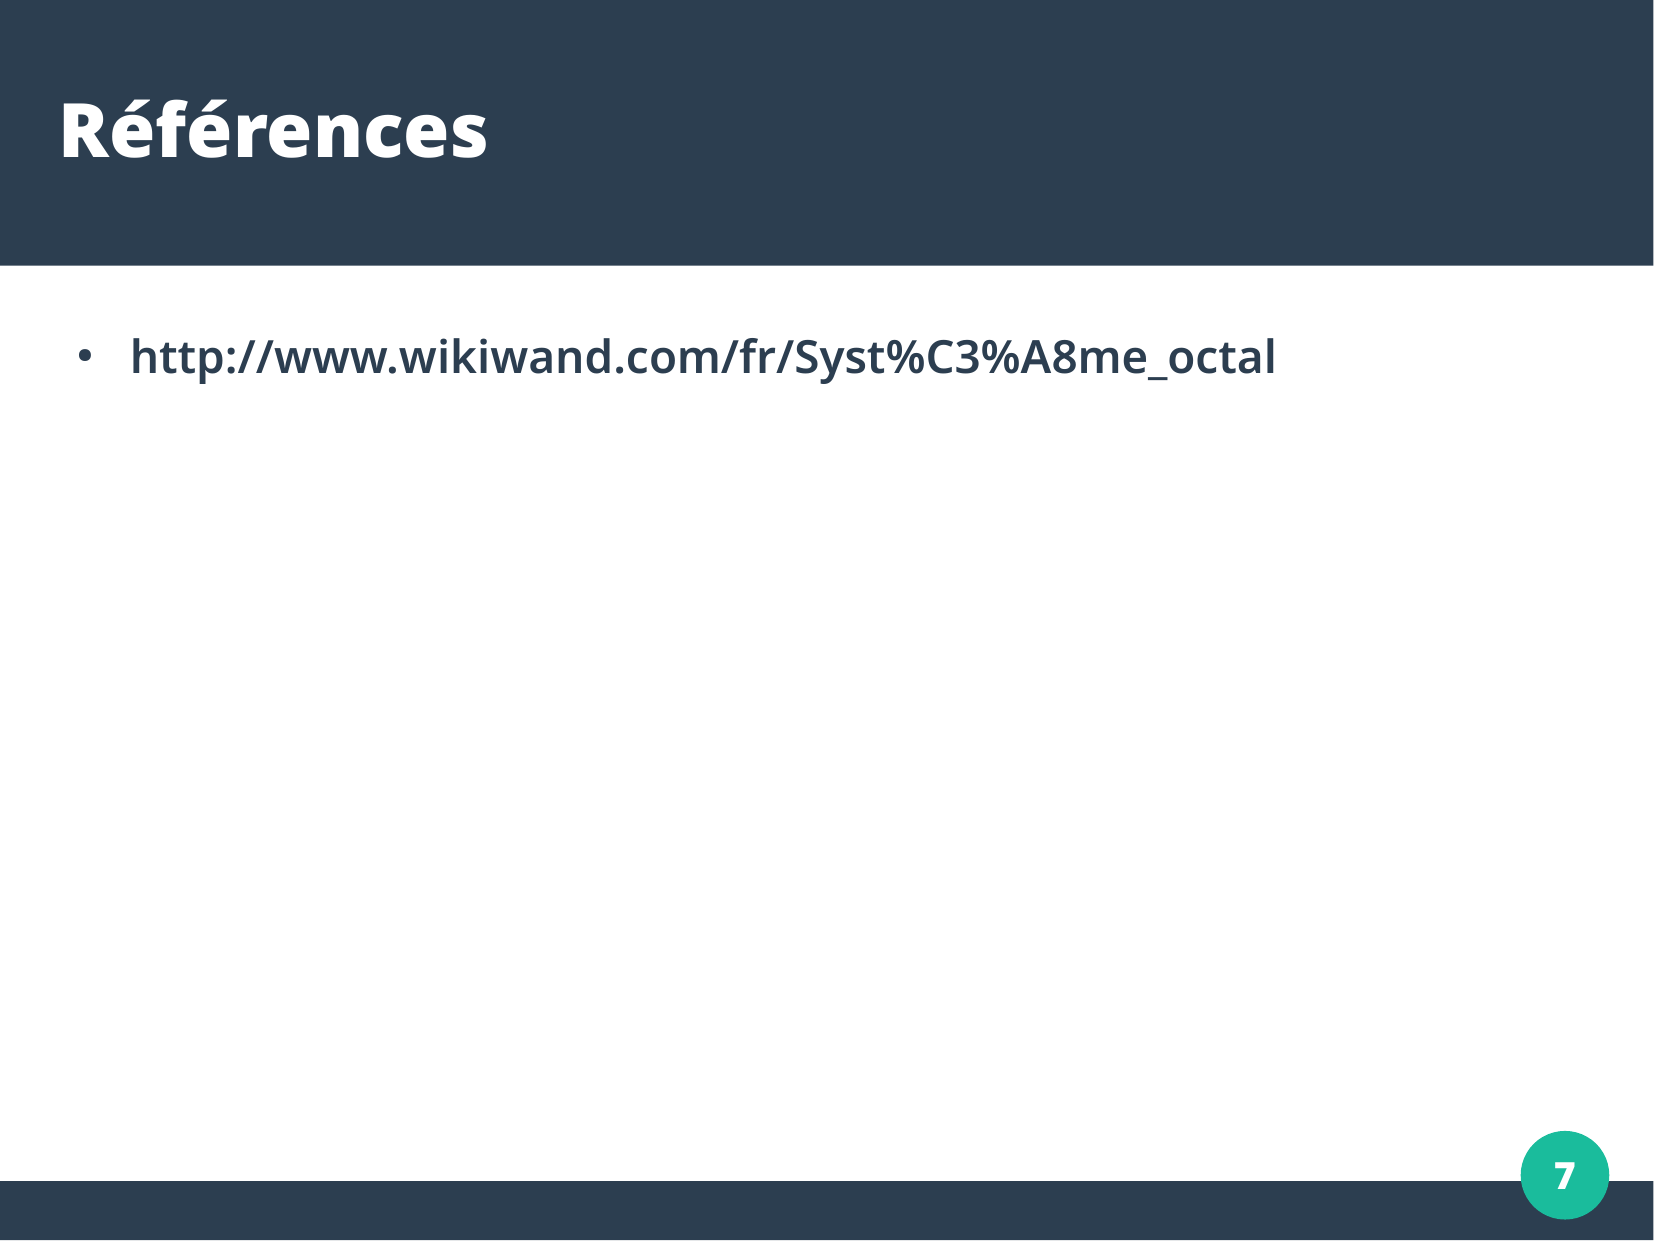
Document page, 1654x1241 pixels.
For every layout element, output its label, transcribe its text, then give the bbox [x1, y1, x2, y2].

list http://www.wikiwand.com/fr/Syst%C3%A8me_octal [59, 324, 1595, 1152]
title Références [59, 49, 1595, 207]
